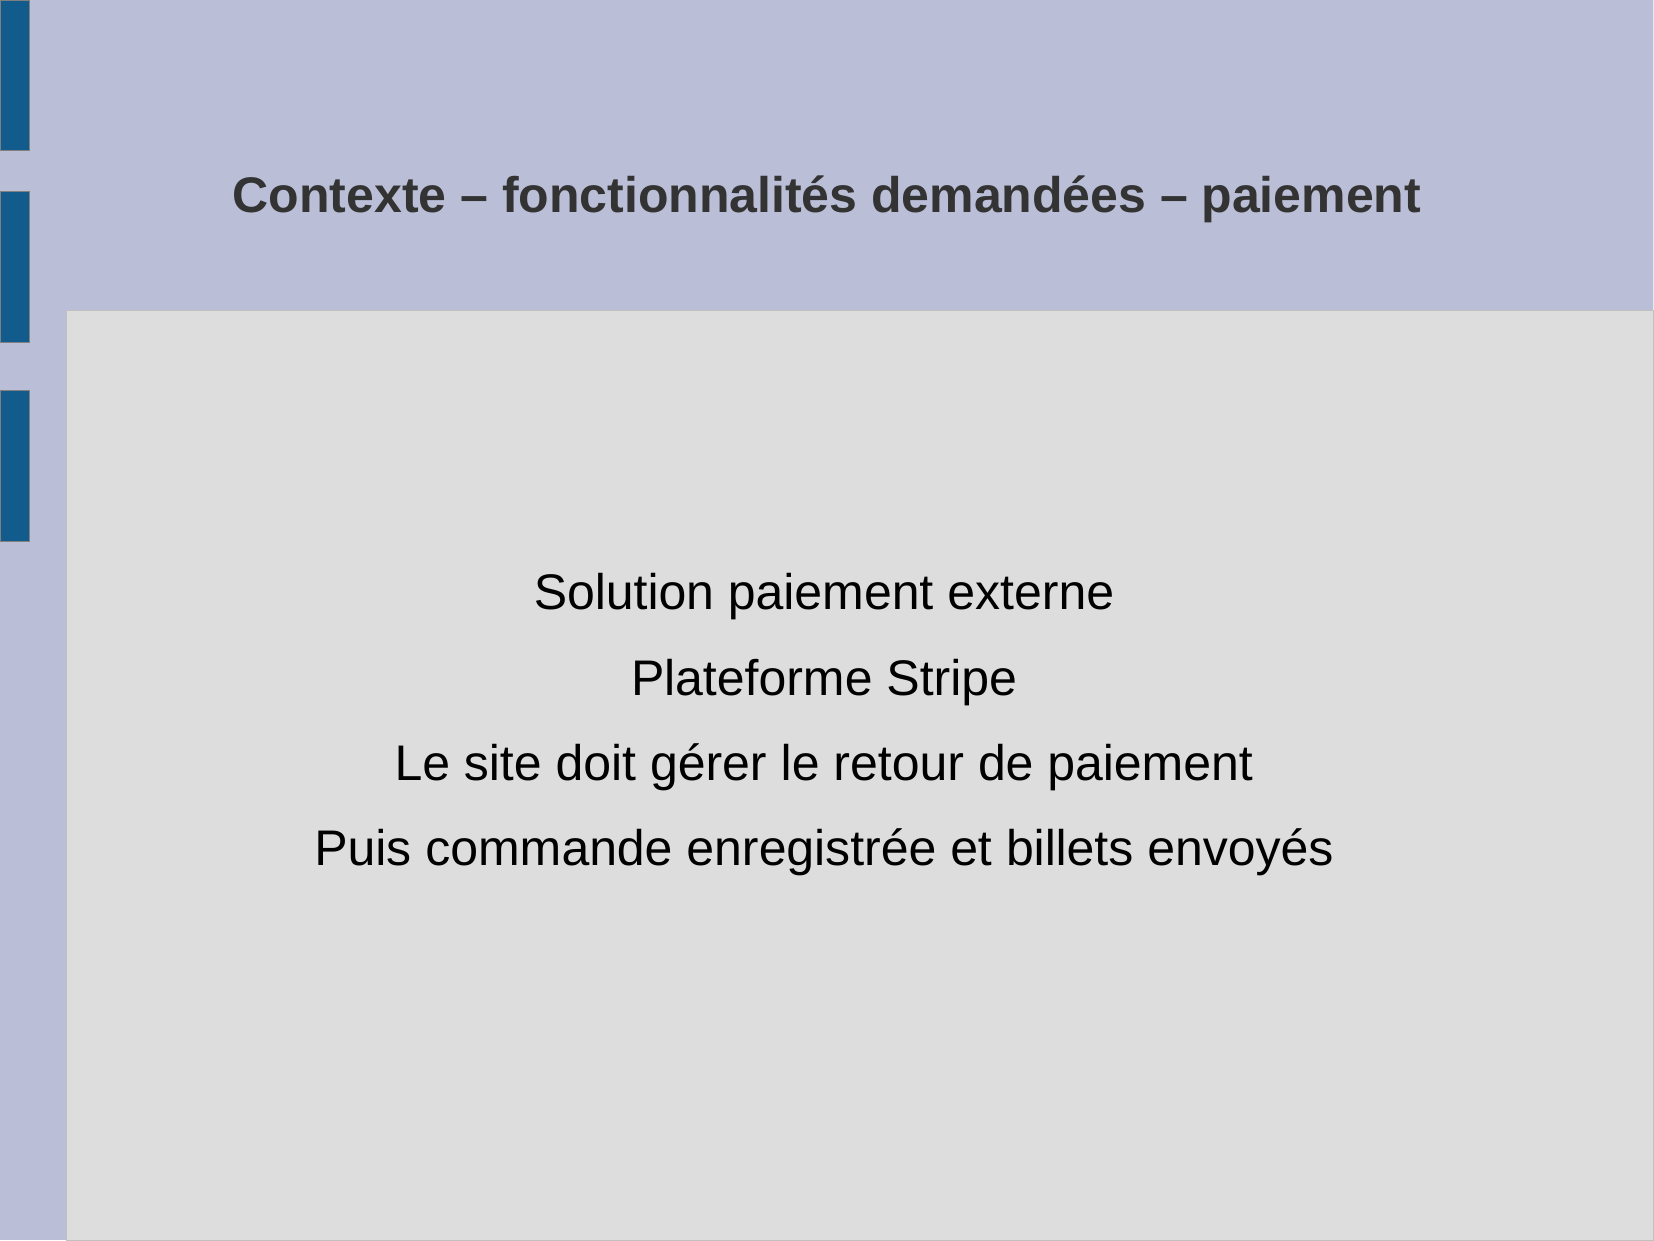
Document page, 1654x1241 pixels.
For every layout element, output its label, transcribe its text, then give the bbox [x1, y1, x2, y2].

list Solution paiement externe Plateforme Stripe Le site doit gérer le retour de paiement Puis commande enregistrée et billets envoyés [118, 564, 1531, 905]
title Contexte – fonctionnalités demandées – paiement [121, 91, 1534, 299]
